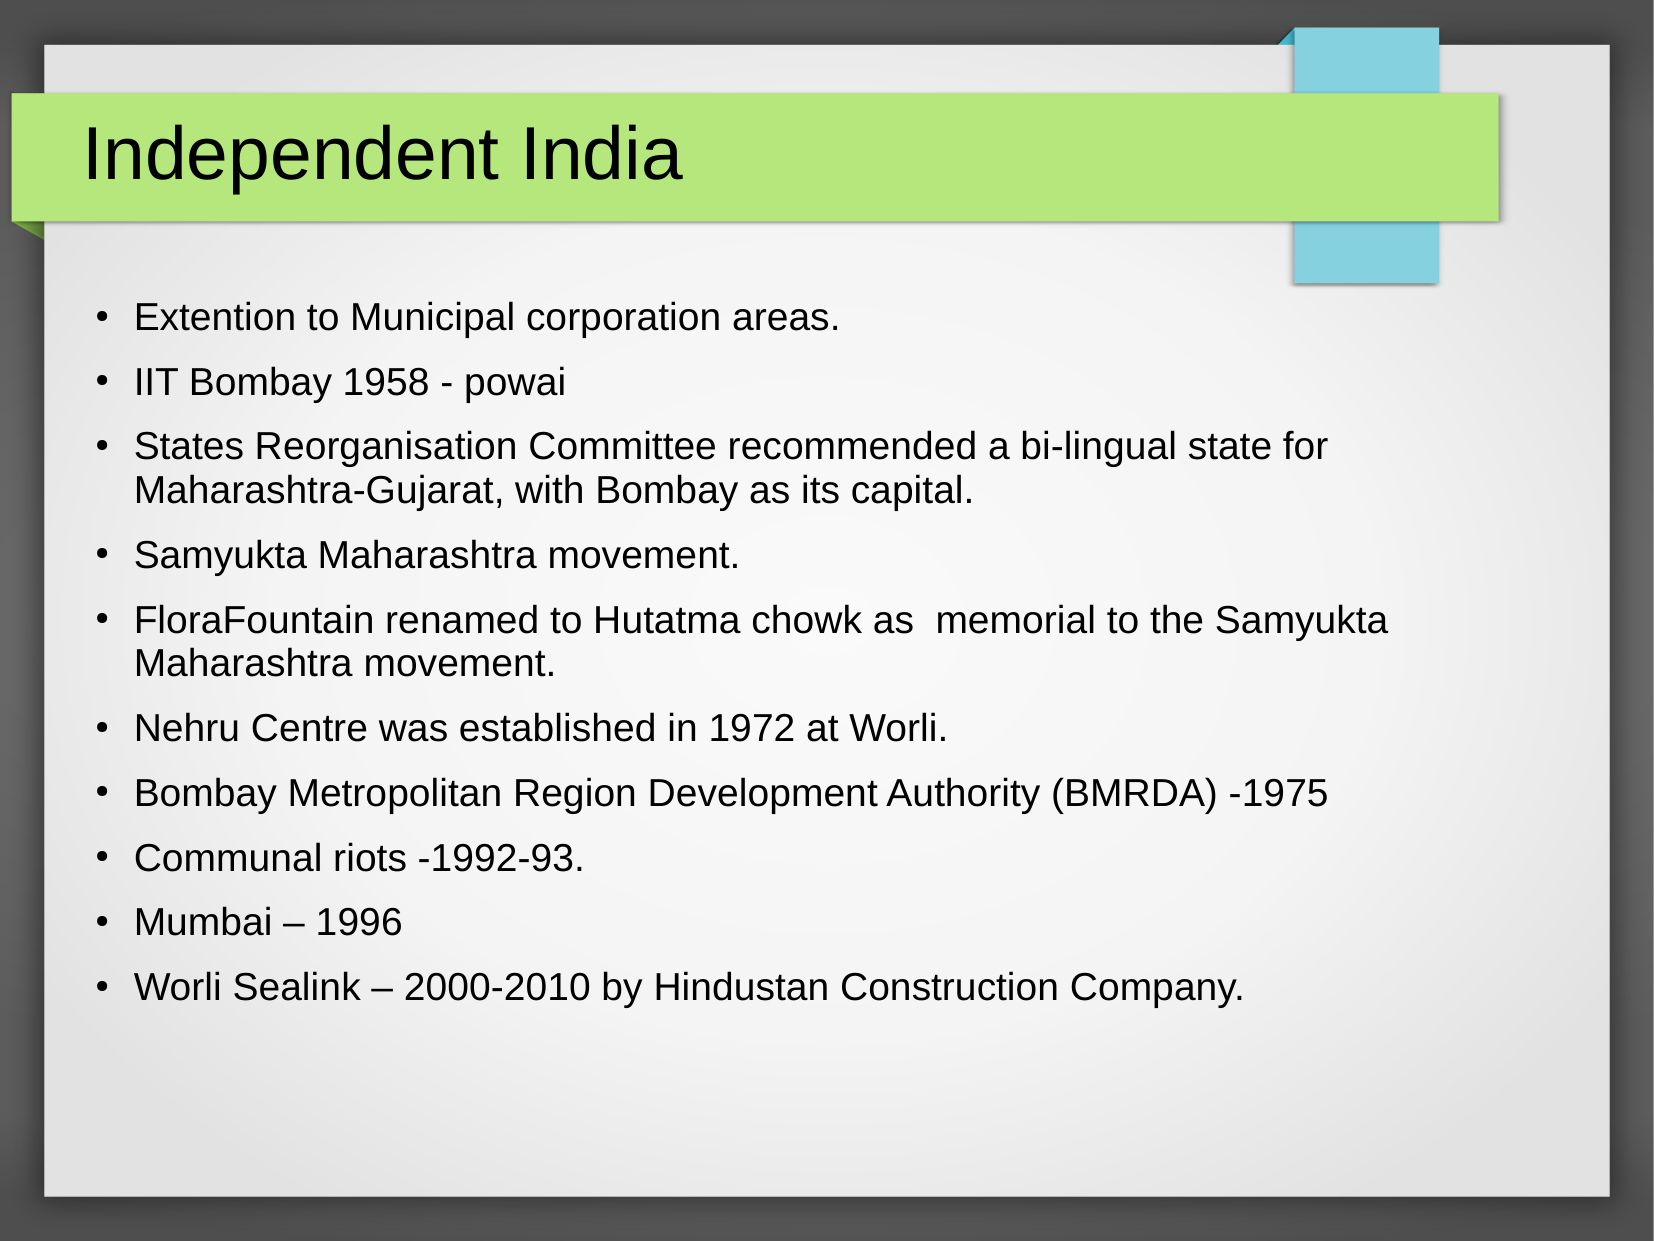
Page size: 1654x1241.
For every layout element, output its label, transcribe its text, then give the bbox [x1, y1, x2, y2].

list Extention to Municipal corporation areas. IIT Bombay 1958 - powai States Reorganisation Committee recommended a bi-lingual state for Maharashtra-Gujarat, with Bombay as its capital. Samyukta Maharashtra movement. FloraFountain renamed to Hutatma chowk as memorial to the Samyukta Maharashtra movement. Nehru Centre was established in 1972 at Worli. Bombay Metropolitan Region Development Authority (BMRDA) -1975 Communal riots -1992-93. Mumbai – 1996 Worli Sealink – 2000-2010 by Hindustan Construction Company. [82, 295, 1571, 1015]
picture [0, 0, 1654, 1241]
title Independent India [82, 94, 1264, 213]
